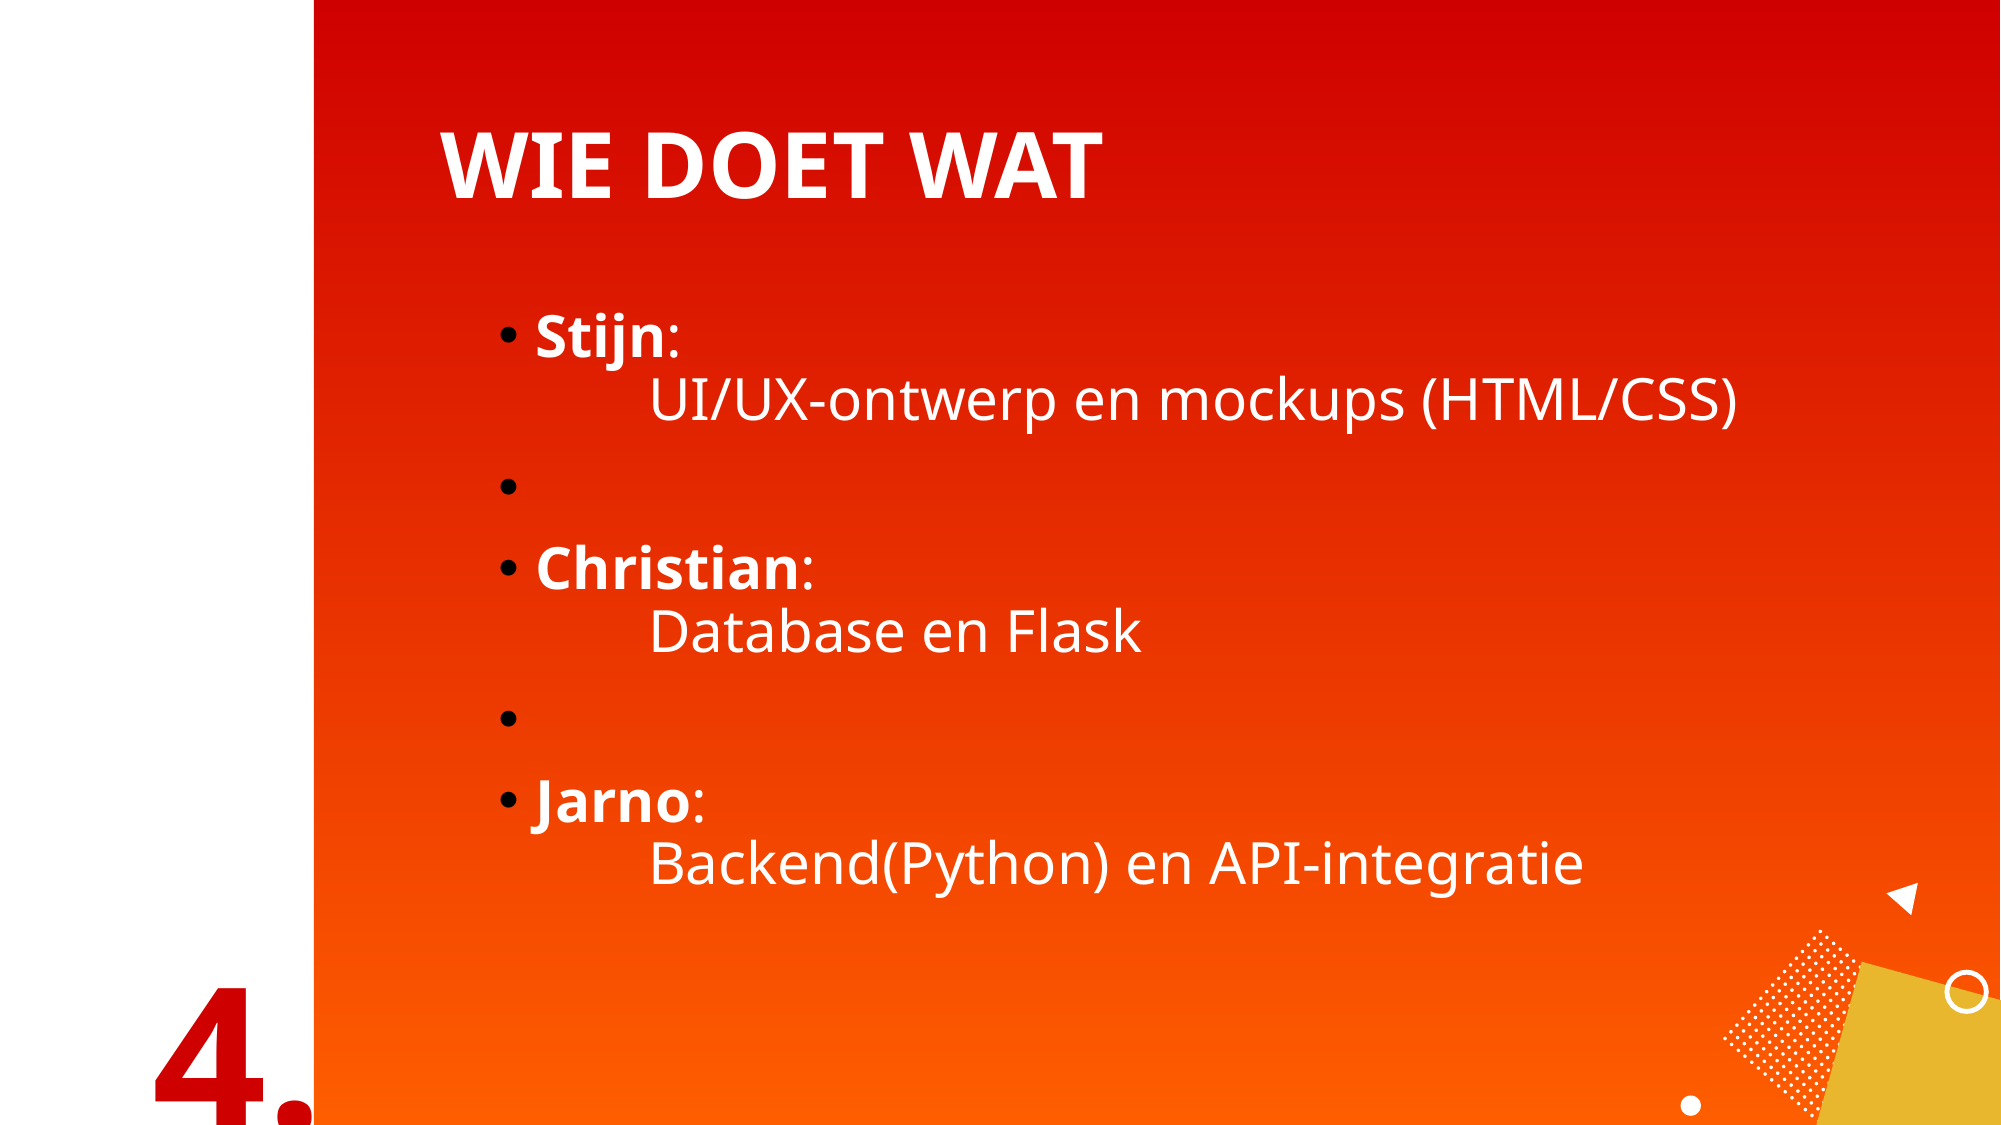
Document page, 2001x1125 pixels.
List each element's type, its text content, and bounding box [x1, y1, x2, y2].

text_box [314, 0, 2000, 1125]
picture [1680, 882, 2000, 1125]
title WIE DOET WAT [425, 59, 1863, 278]
list Stijn: UI/UX-ontwerp en mockups (HTML/CSS) Christian: Database en Flask Jarno: Backend(Python) en API-integratie [483, 299, 1863, 1014]
text_box 4. [137, 914, 389, 1125]
